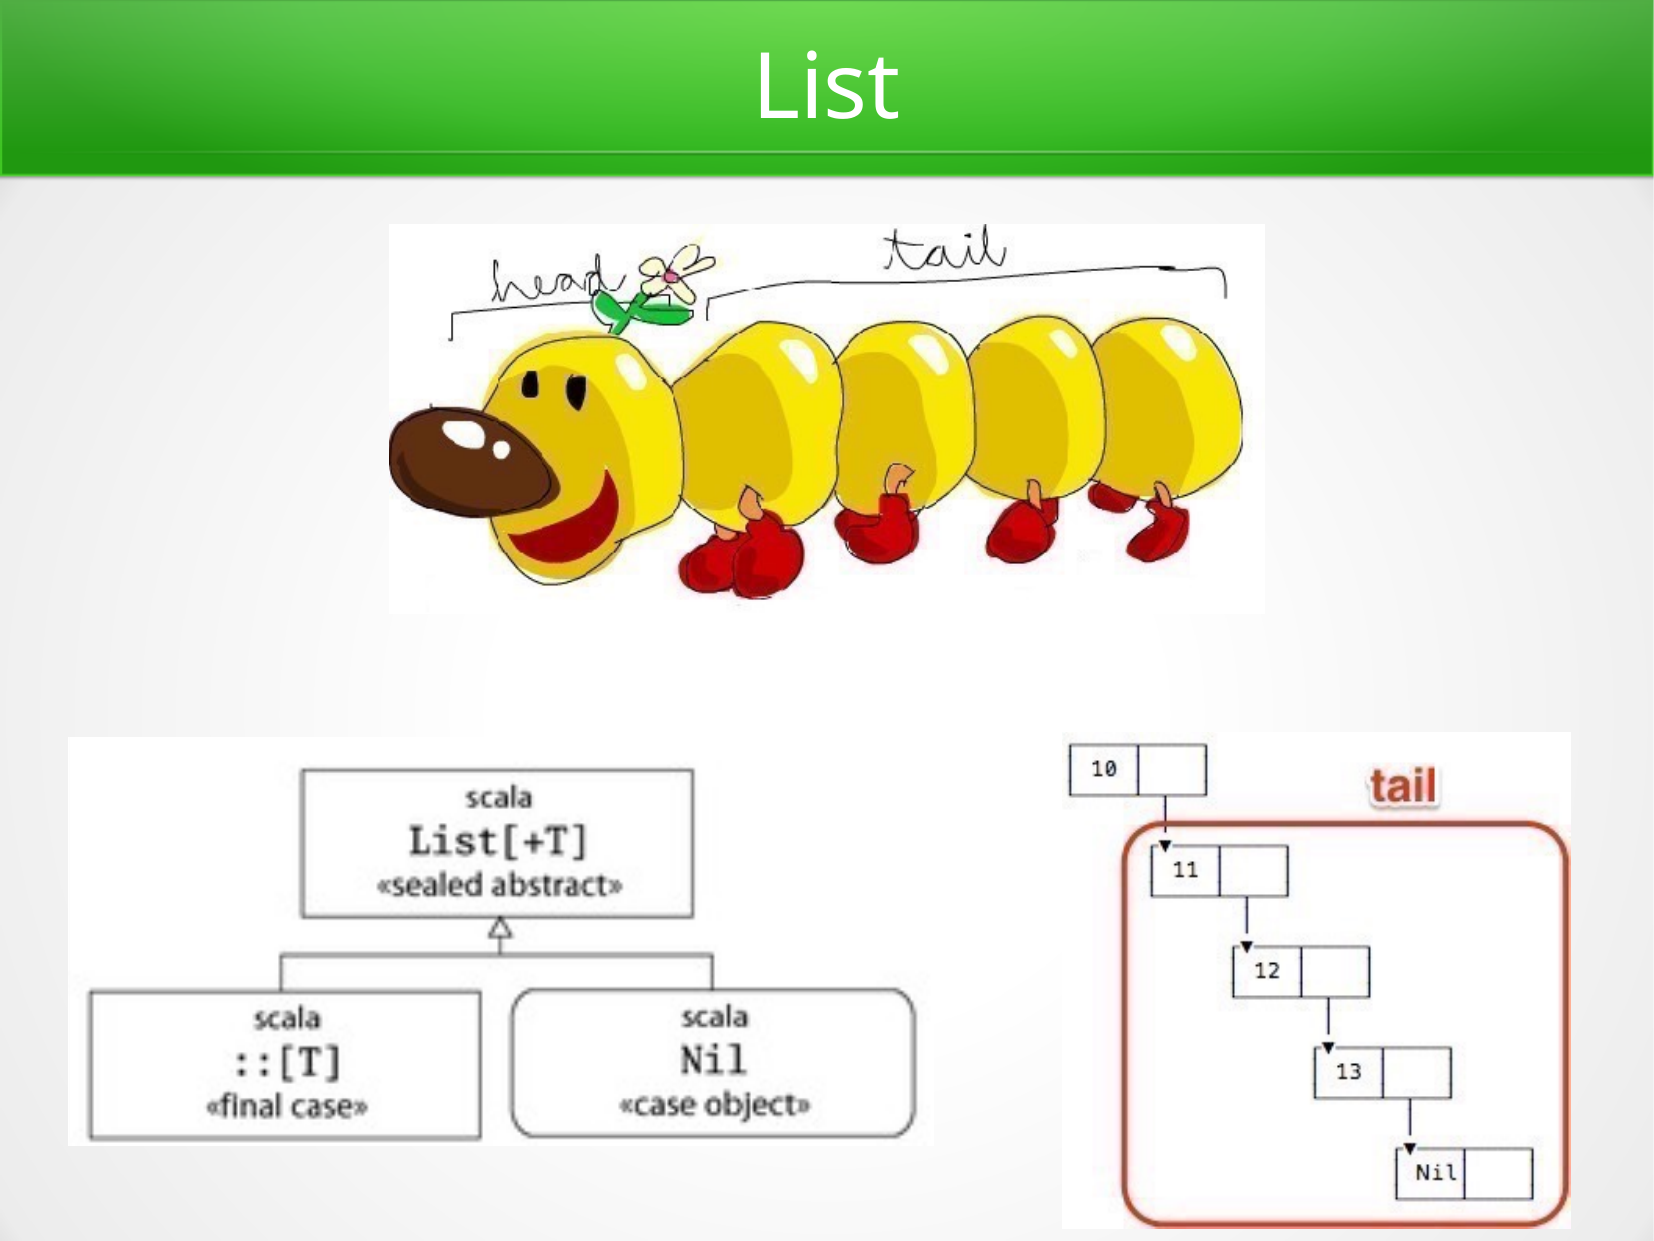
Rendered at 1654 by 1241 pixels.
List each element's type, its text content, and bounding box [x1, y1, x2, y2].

picture [0, 0, 1654, 1241]
title List [82, 11, 1571, 154]
